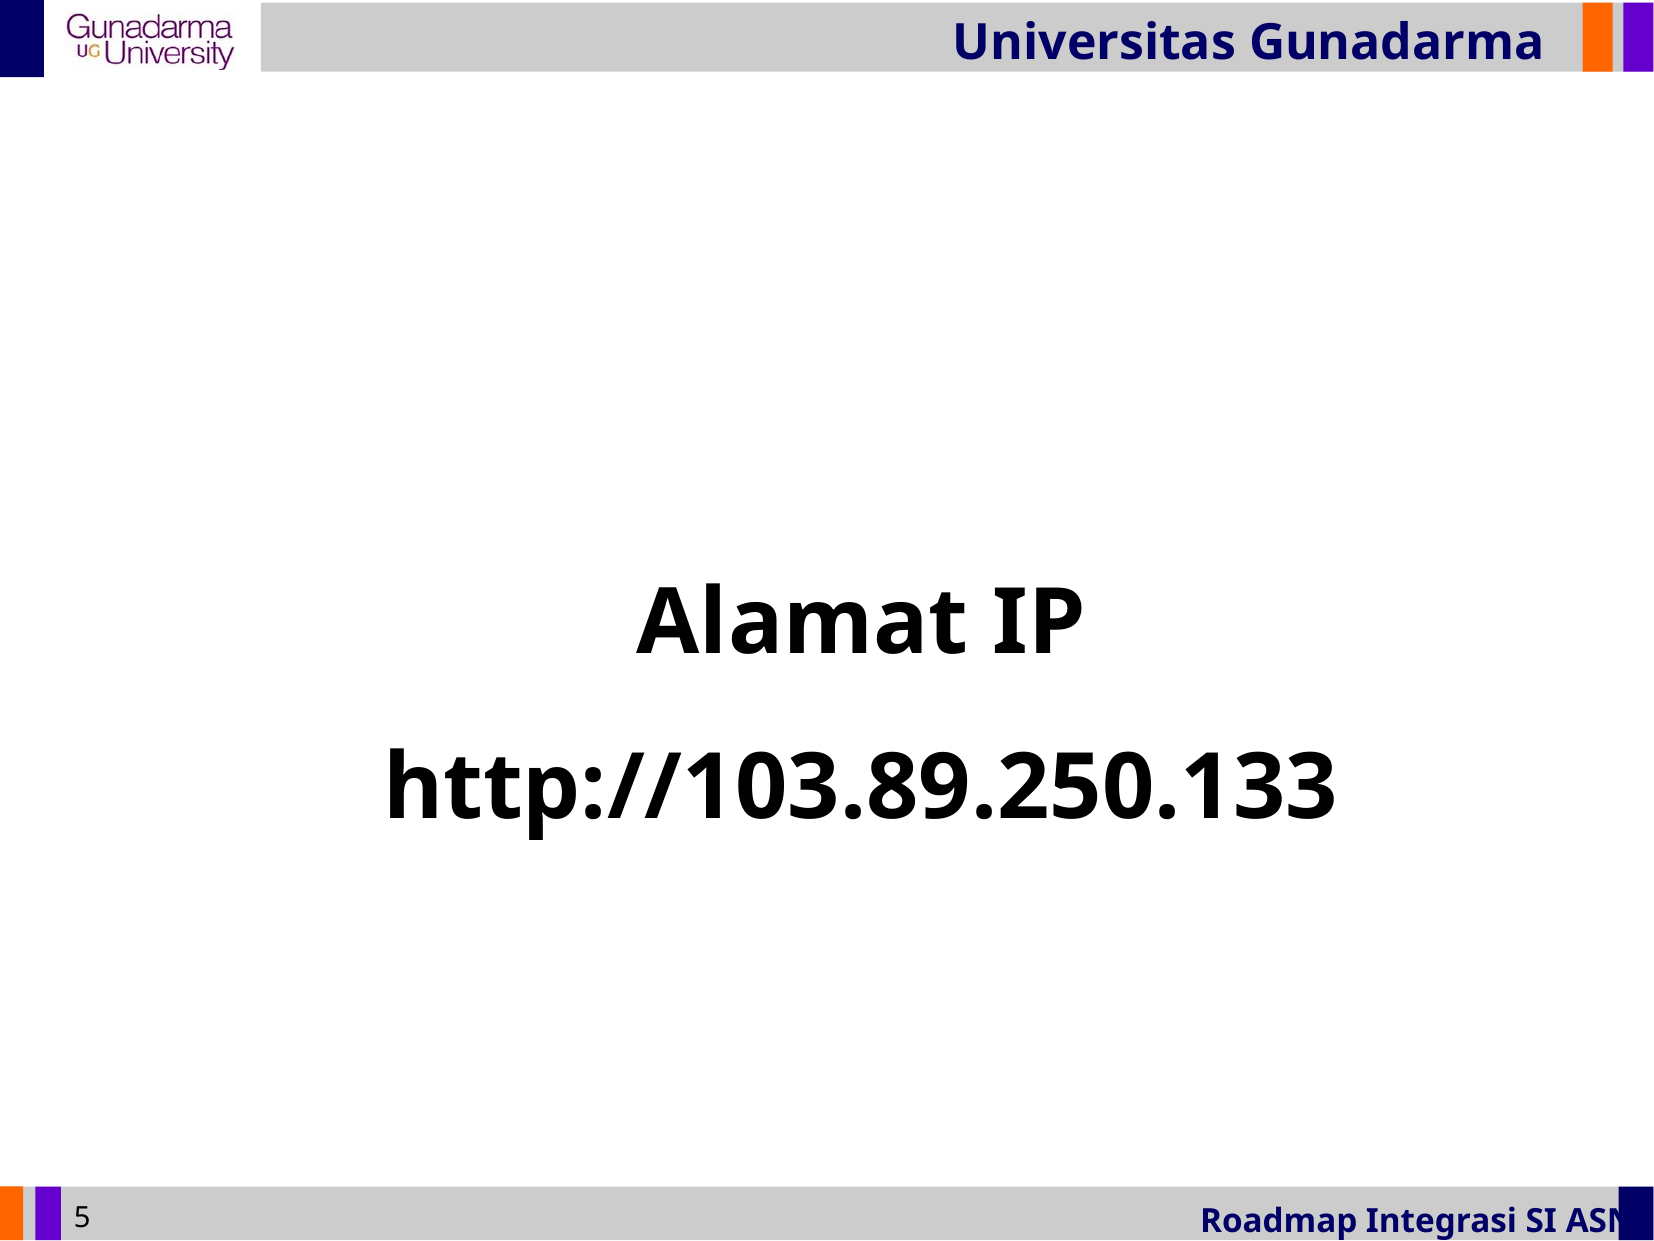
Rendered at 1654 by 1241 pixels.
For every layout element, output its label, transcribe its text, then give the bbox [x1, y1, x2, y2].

picture [65, 0, 235, 70]
title Alamat IP [105, 555, 1618, 682]
title http://103.89.250.133 [105, 720, 1618, 847]
